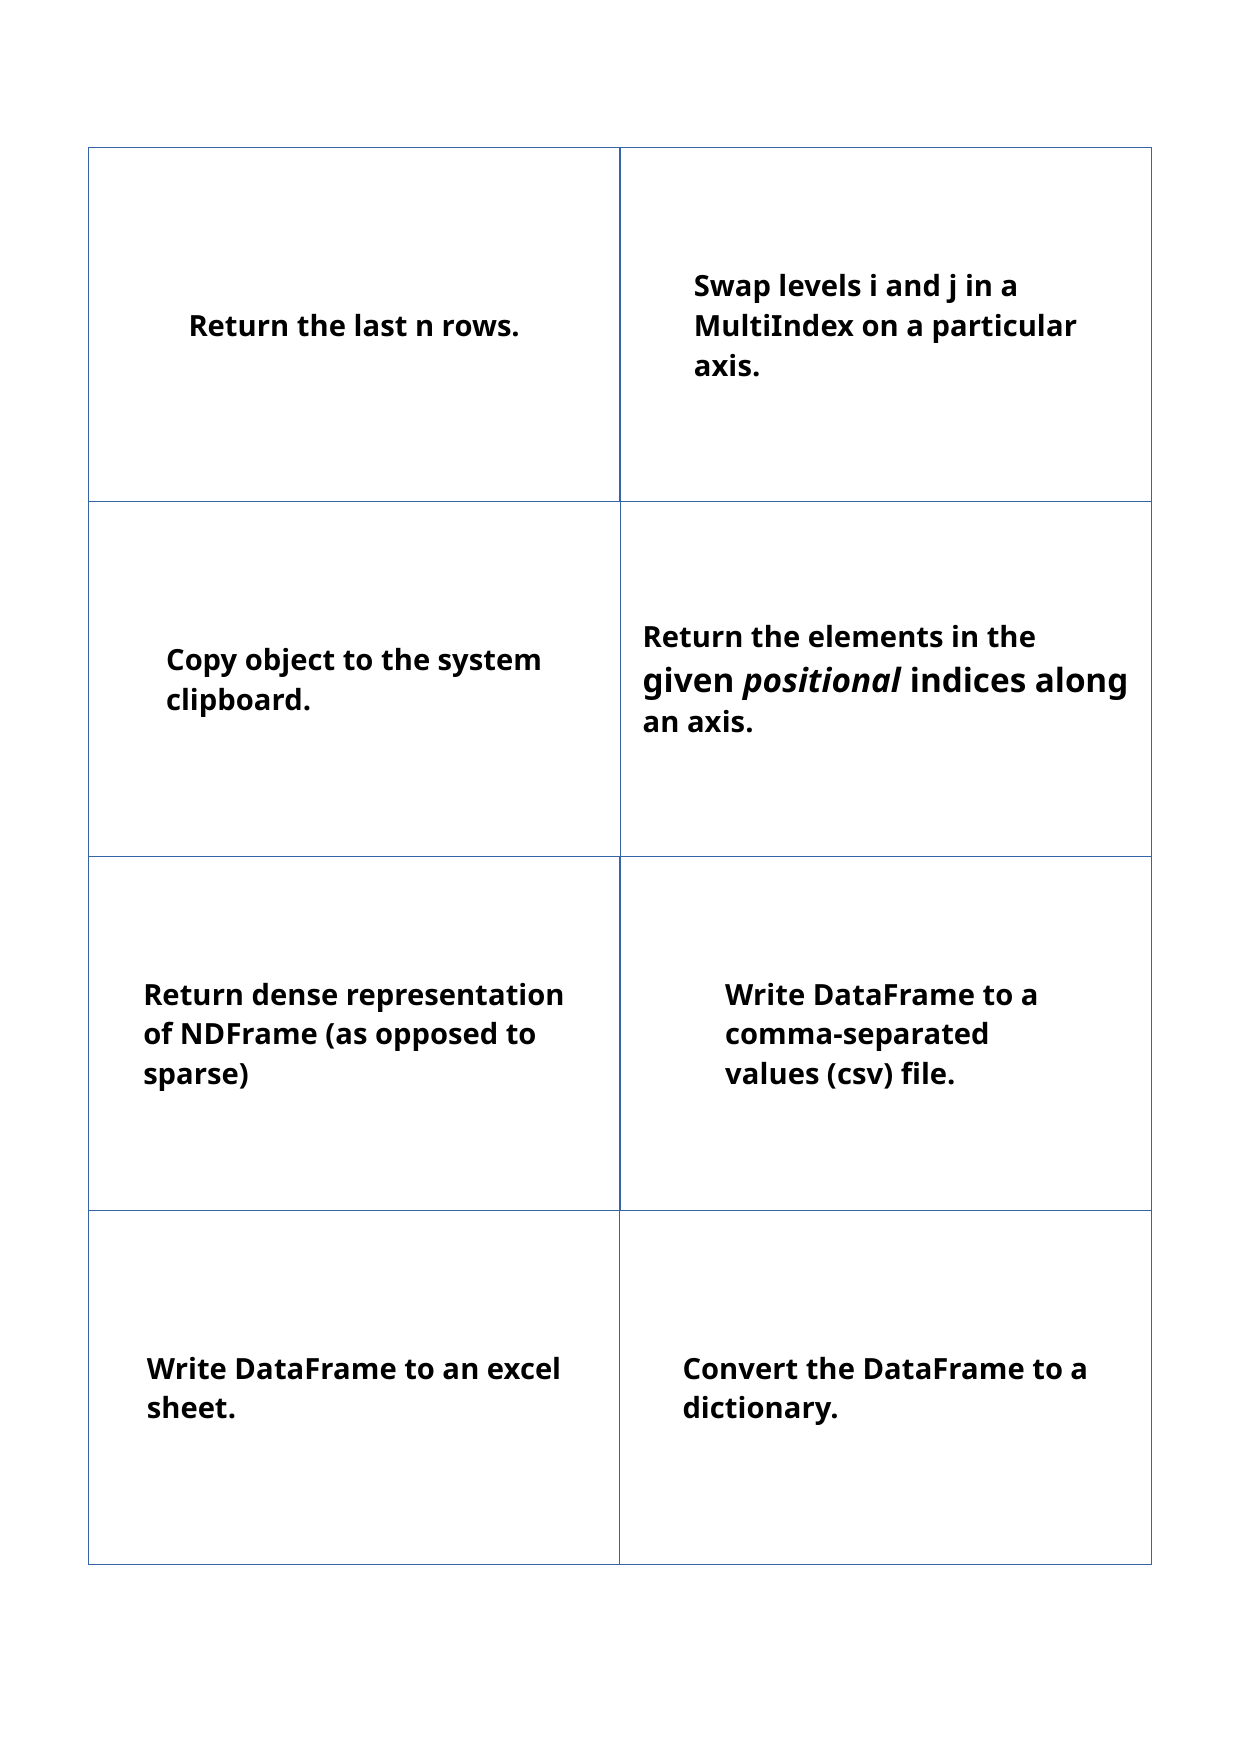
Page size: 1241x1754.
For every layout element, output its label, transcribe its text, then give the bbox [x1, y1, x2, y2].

text_box Return the last n rows. [88, 147, 620, 501]
text_box Return dense representation of NDFrame (as opposed to sparse) [88, 856, 620, 1210]
text_box Copy object to the system clipboard. [88, 501, 620, 856]
text_box Write DataFrame to a comma-separated values (csv) file. [620, 856, 1152, 1210]
text_box Write DataFrame to an excel sheet. [88, 1210, 619, 1565]
text_box Swap levels i and j in a MultiIndex on a particular axis. [620, 147, 1152, 501]
text_box Convert the DataFrame to a dictionary. [619, 1210, 1152, 1565]
text_box Return the elements in the given positional indices along an axis. [620, 501, 1152, 856]
